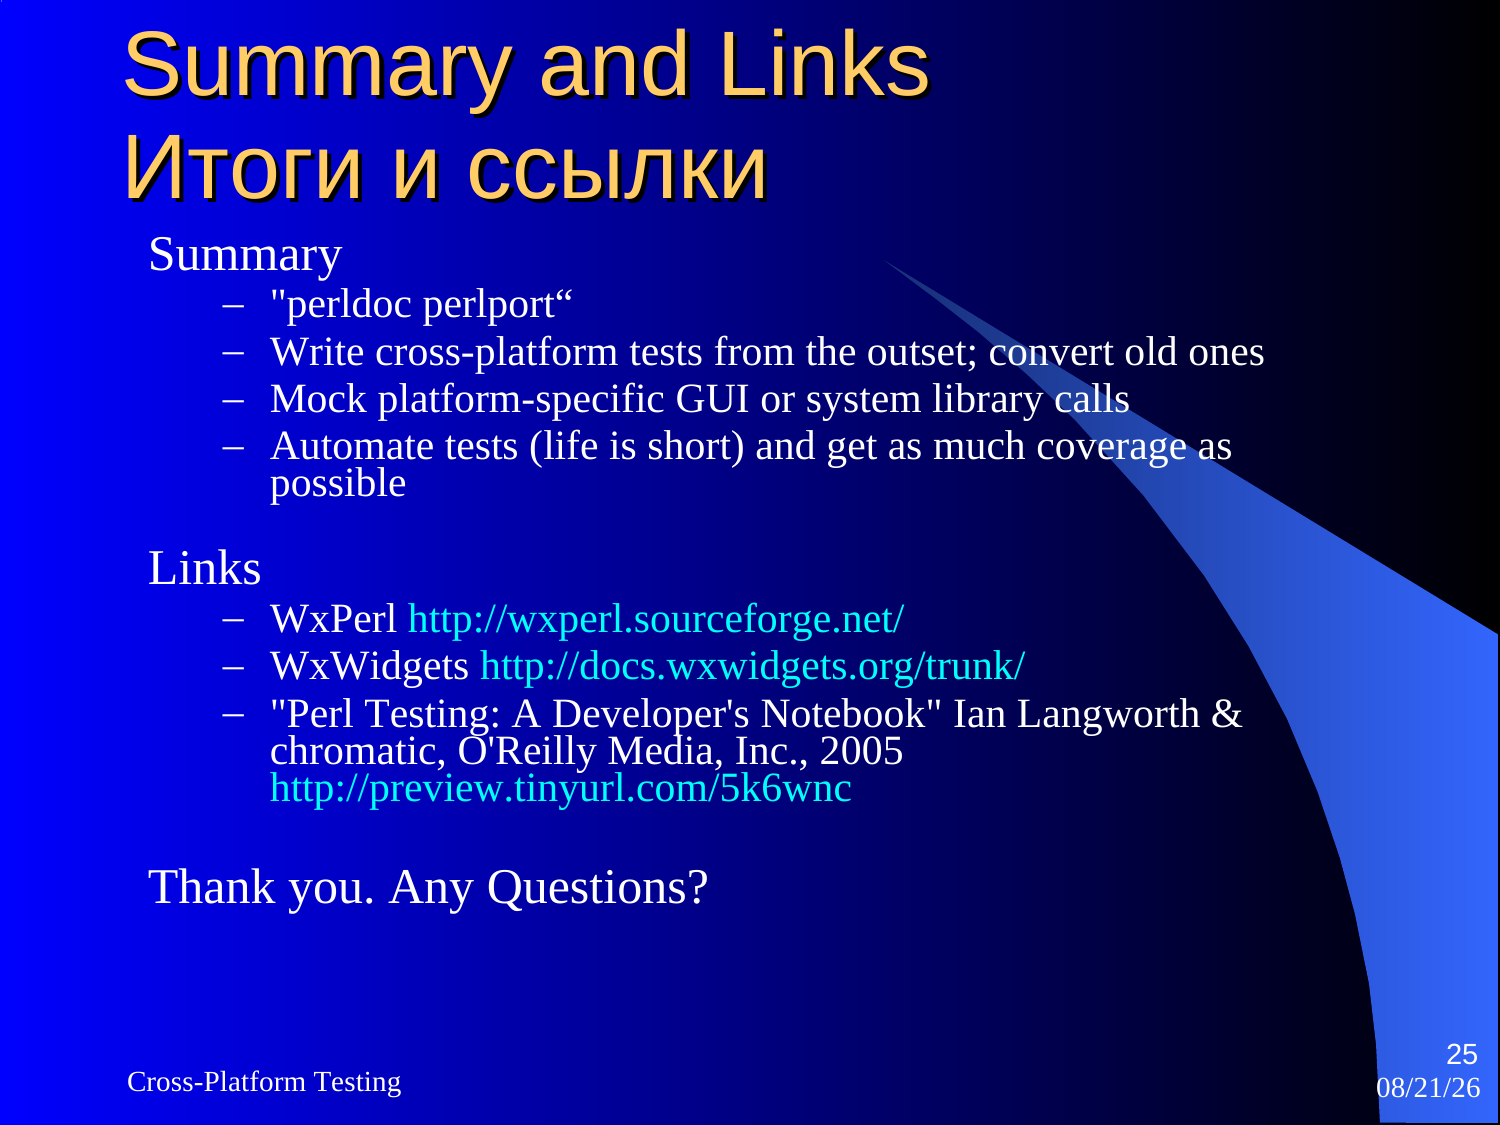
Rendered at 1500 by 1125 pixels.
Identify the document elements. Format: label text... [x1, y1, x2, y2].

title Summary and Links Итоги и ссылки [106, 5, 1432, 329]
list Summary "perldoc perlport“ Write cross-platform tests from the outset; convert old ones Mock platform-specific GUI or system library calls Automate tests (life is short) and get as much coverage as possible Links WxPerl http://wxperl.sourceforge.net/ WxWidgets http://docs.wxwidgets.org/trunk/ "Perl Testing: A Developer's Notebook" Ian Langworth & chromatic, O'Reilly Media, Inc., 2005 http://preview.tinyurl.com/5k6wnc Thank you. Any Questions? [117, 231, 1393, 994]
